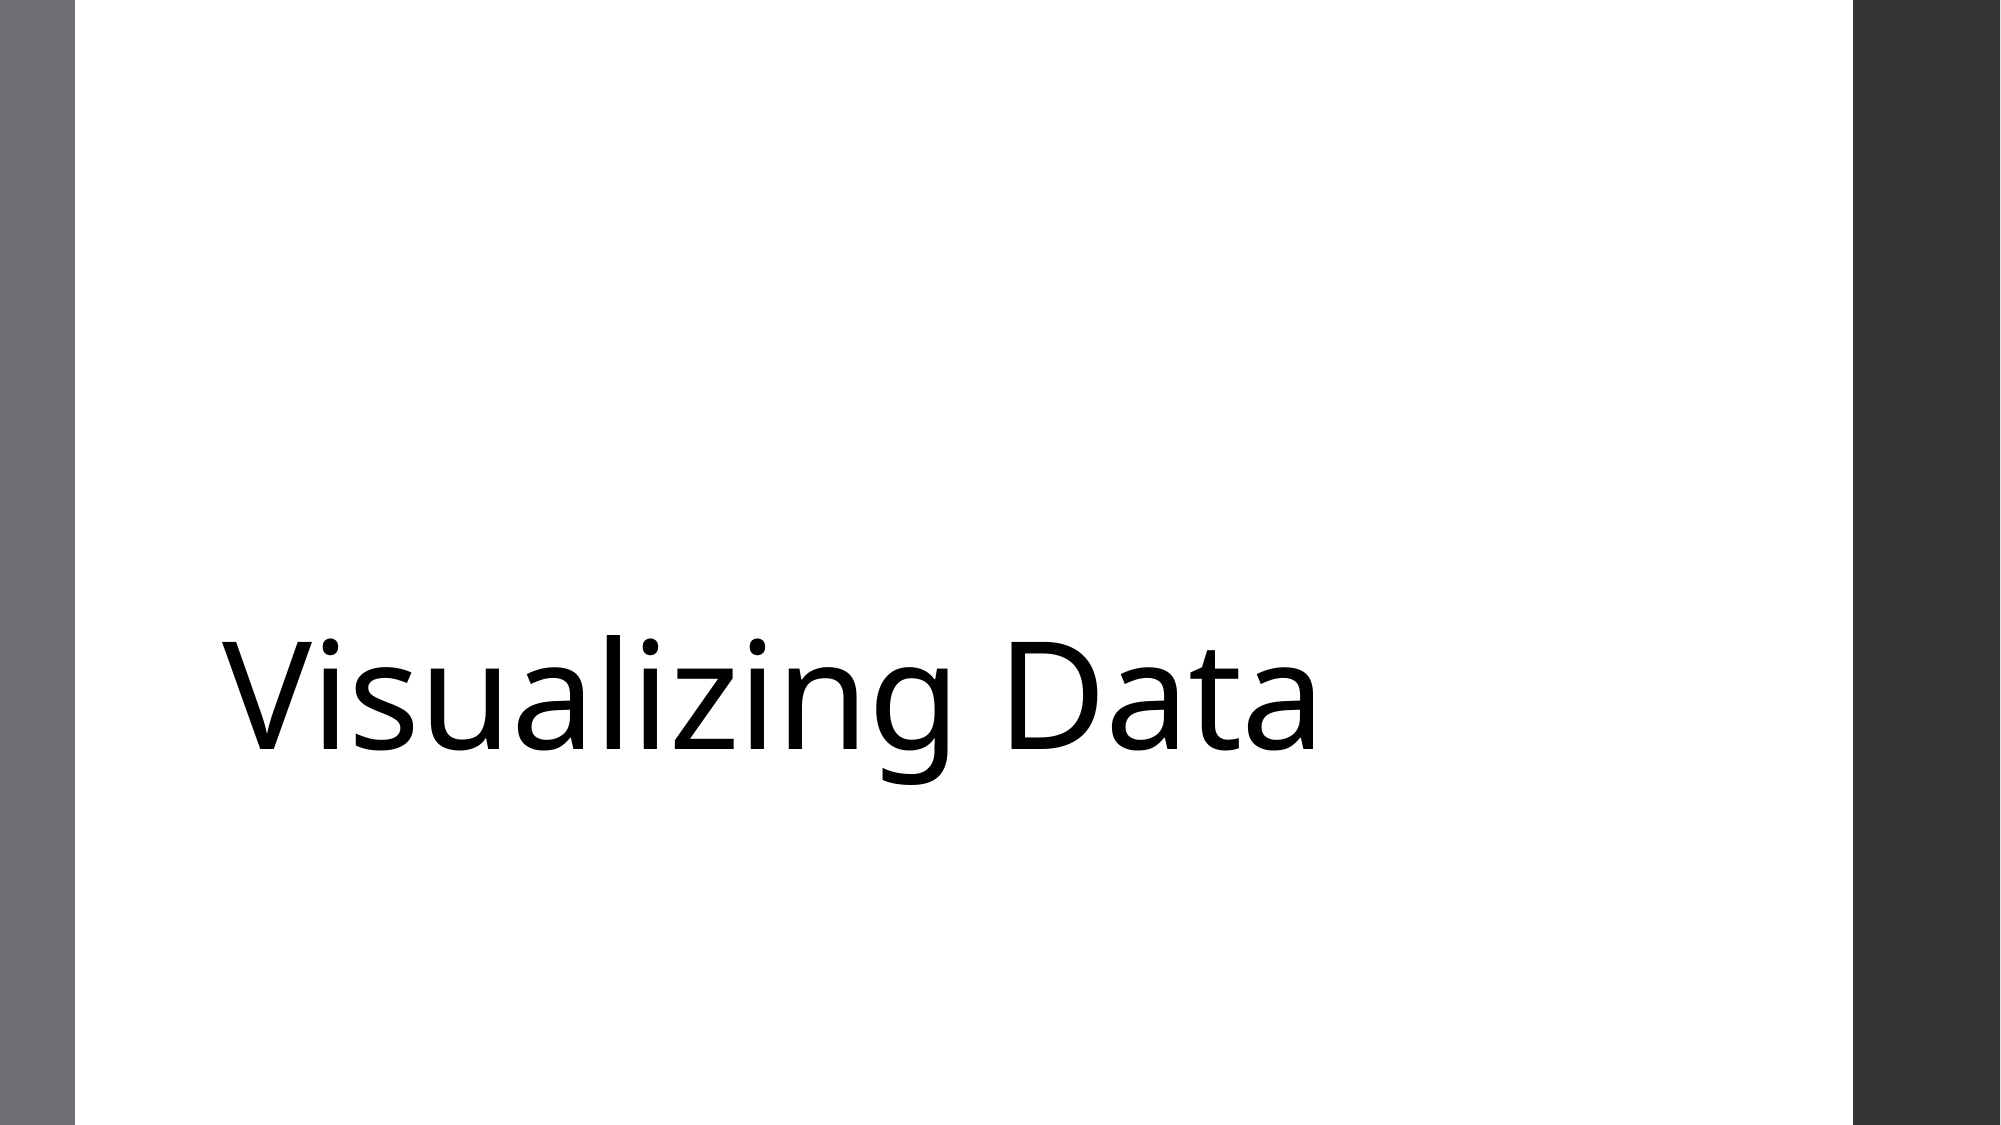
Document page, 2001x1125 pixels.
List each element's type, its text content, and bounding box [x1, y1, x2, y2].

title Visualizing Data [206, 124, 1752, 788]
